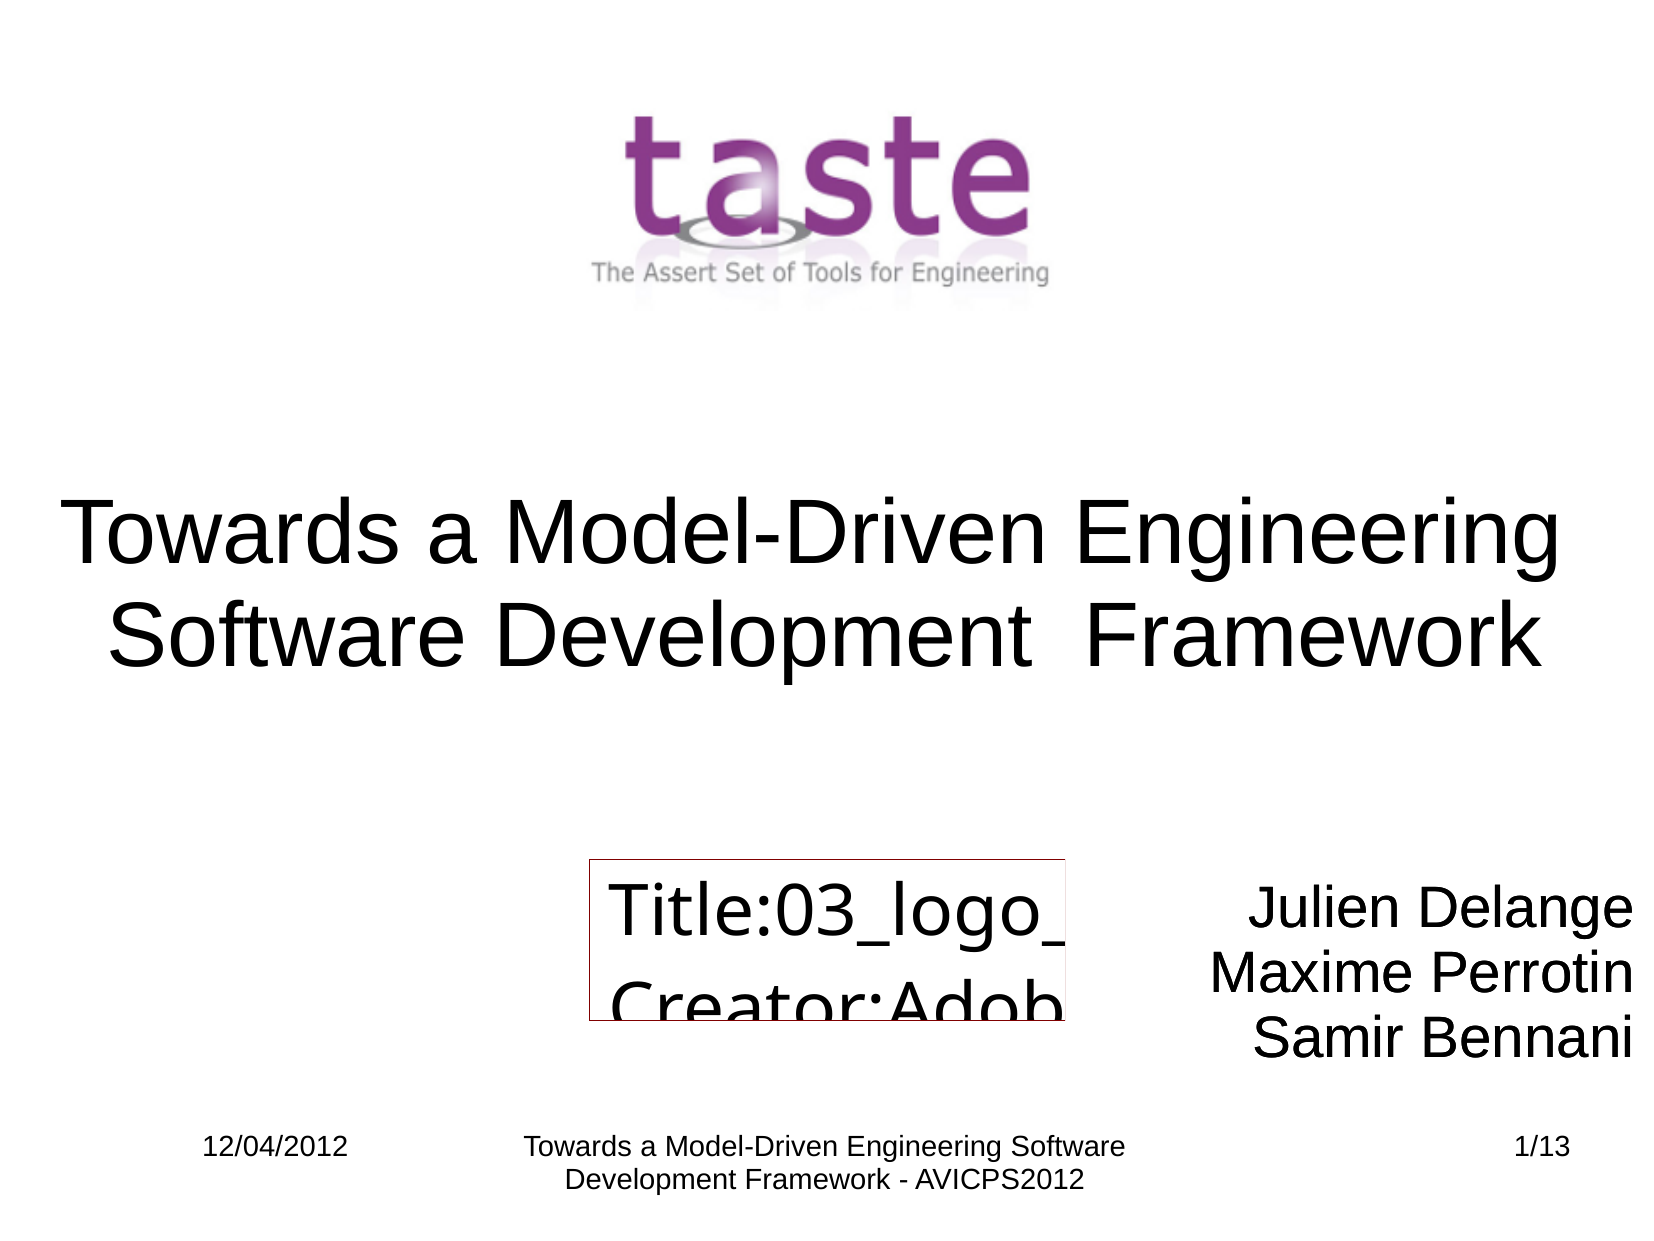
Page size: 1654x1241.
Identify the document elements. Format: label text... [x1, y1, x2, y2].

title Julien Delange Maxime Perrotin Samir Bennani [45, 780, 1636, 1166]
title Towards a Model-Driven Engineering Software Development Framework [30, 357, 1621, 811]
picture [585, 855, 1066, 1021]
picture [570, 104, 1082, 311]
